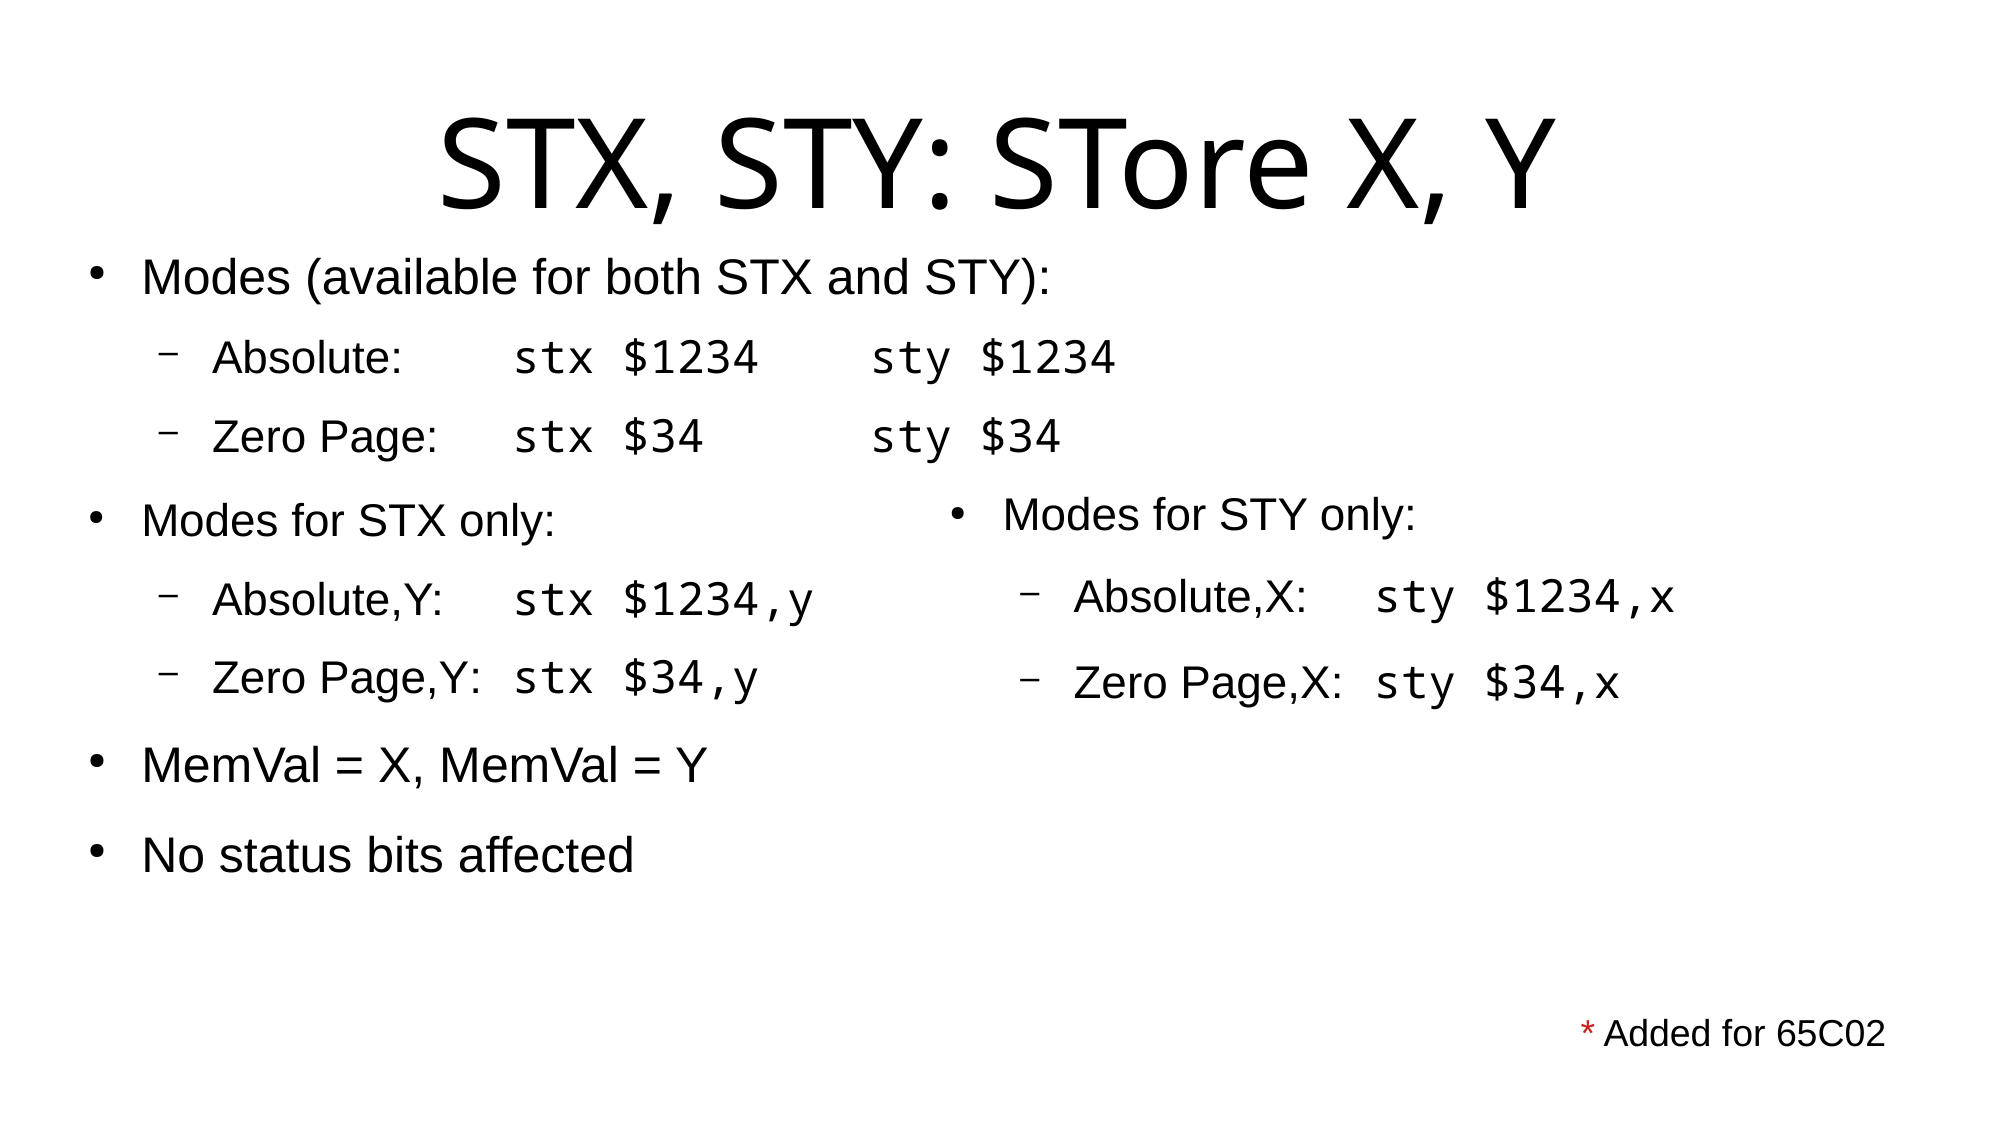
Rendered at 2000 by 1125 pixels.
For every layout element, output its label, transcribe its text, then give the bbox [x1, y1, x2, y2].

list Modes (available for both STX and STY): Absolute: stx $1234 sty $1234 Zero Page: stx $34 sty $34 Modes for STX only: Absolute,Y: stx $1234,y Zero Page,Y: stx $34,y MemVal = X, MemVal = Y No status bits affected [55, 278, 1195, 1108]
text_box * Added for 65C02 [1565, 1005, 1902, 1062]
title STX, STY: STore X, Y [30, 59, 1966, 278]
list Modes for STY only: Absolute,X: sty $1234,x Zero Page,X: sty $34,x [916, 481, 1811, 790]
